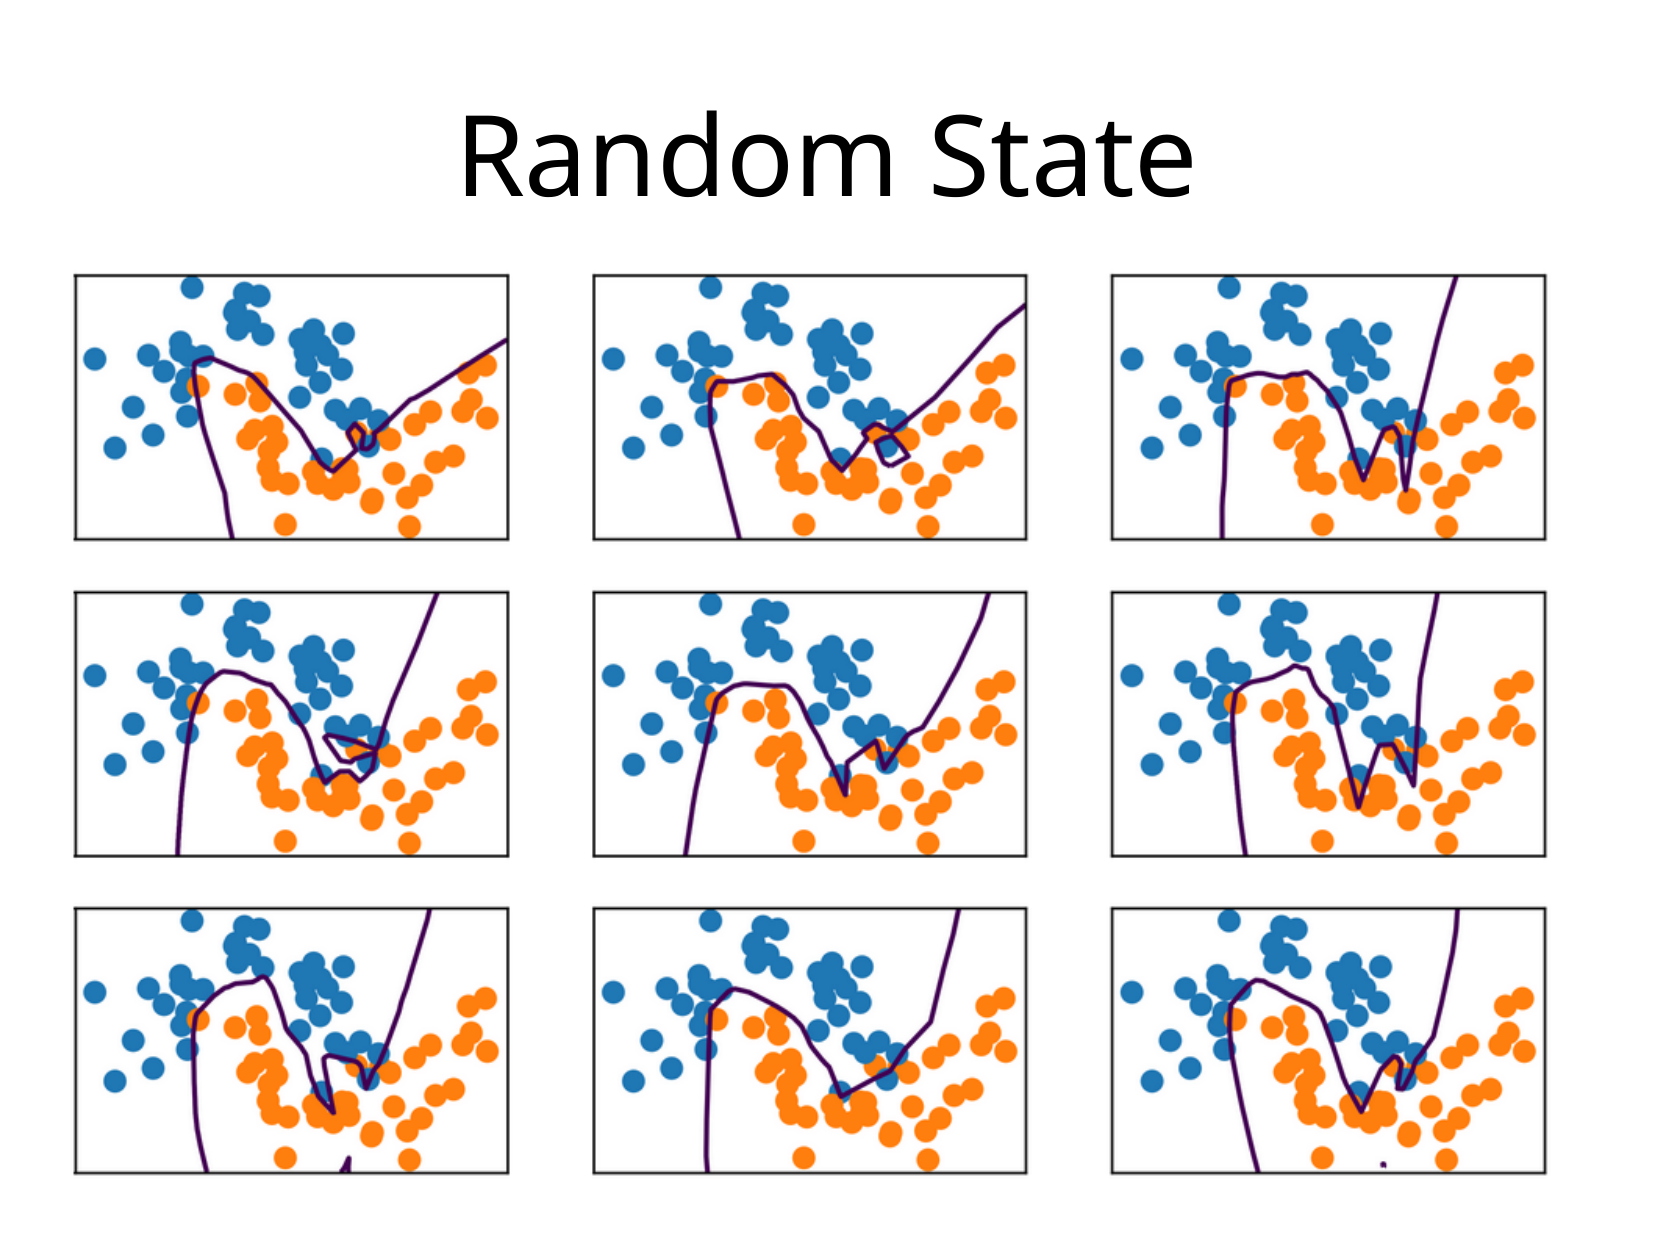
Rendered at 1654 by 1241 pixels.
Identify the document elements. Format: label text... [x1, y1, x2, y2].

title Random State [82, 49, 1571, 257]
picture [66, 254, 1561, 1185]
